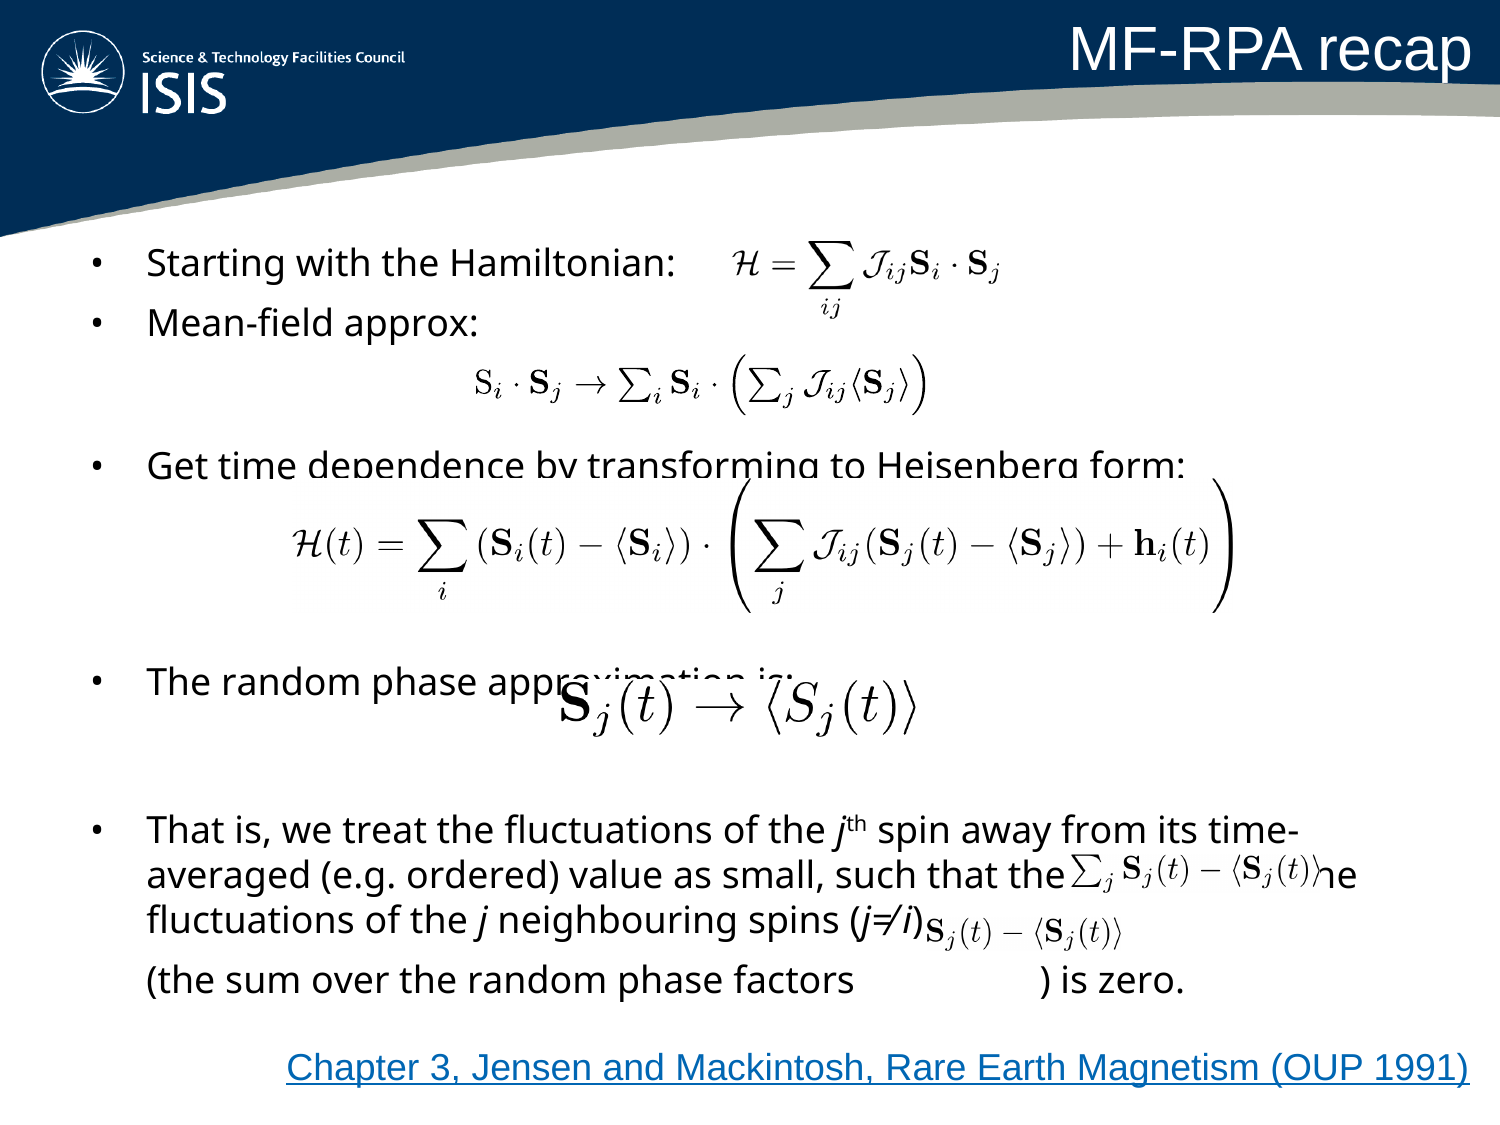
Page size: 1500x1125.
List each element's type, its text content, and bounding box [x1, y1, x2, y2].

picture [927, 917, 1121, 951]
text_box [474, 354, 932, 416]
picture [0, 0, 1500, 303]
picture [732, 241, 999, 319]
list Starting with the Hamiltonian: Mean-field approx: Get time dependence by transforming to Heisenberg form: The random phase approximation is: That is, we treat the fluctuations of the jth spin away from its time-averaged (e.g. ordered) value as small, such that the sum over all the fluctuations of the j neighbouring spins (j≠ i) (the sum over the random phase factors ) is zero. [75, 231, 1424, 1090]
text_box MF-RPA recap [460, 6, 1489, 92]
picture [561, 679, 916, 737]
picture [292, 478, 1233, 613]
text_box Chapter 3, Jensen and Mackintosh, Rare Earth Magnetism (OUP 1991) [271, 1039, 1485, 1097]
picture [1071, 854, 1320, 893]
